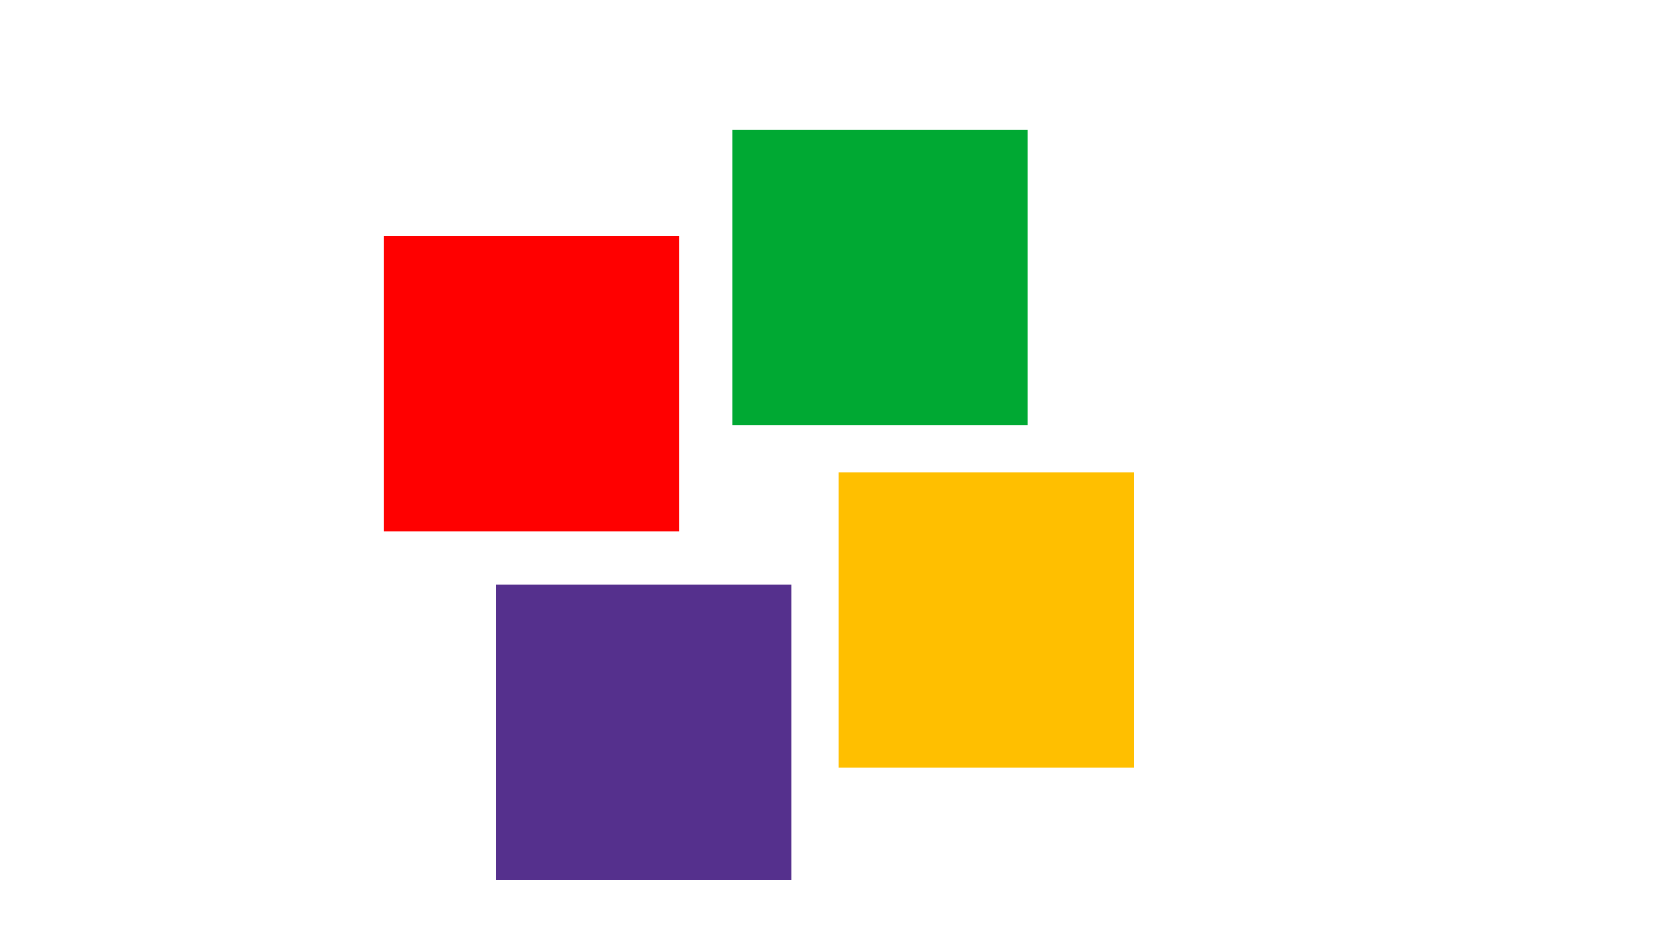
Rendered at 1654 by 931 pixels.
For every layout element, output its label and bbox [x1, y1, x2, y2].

text_box [838, 472, 1134, 768]
text_box [496, 584, 792, 880]
text_box [383, 236, 680, 532]
text_box [732, 129, 1028, 426]
